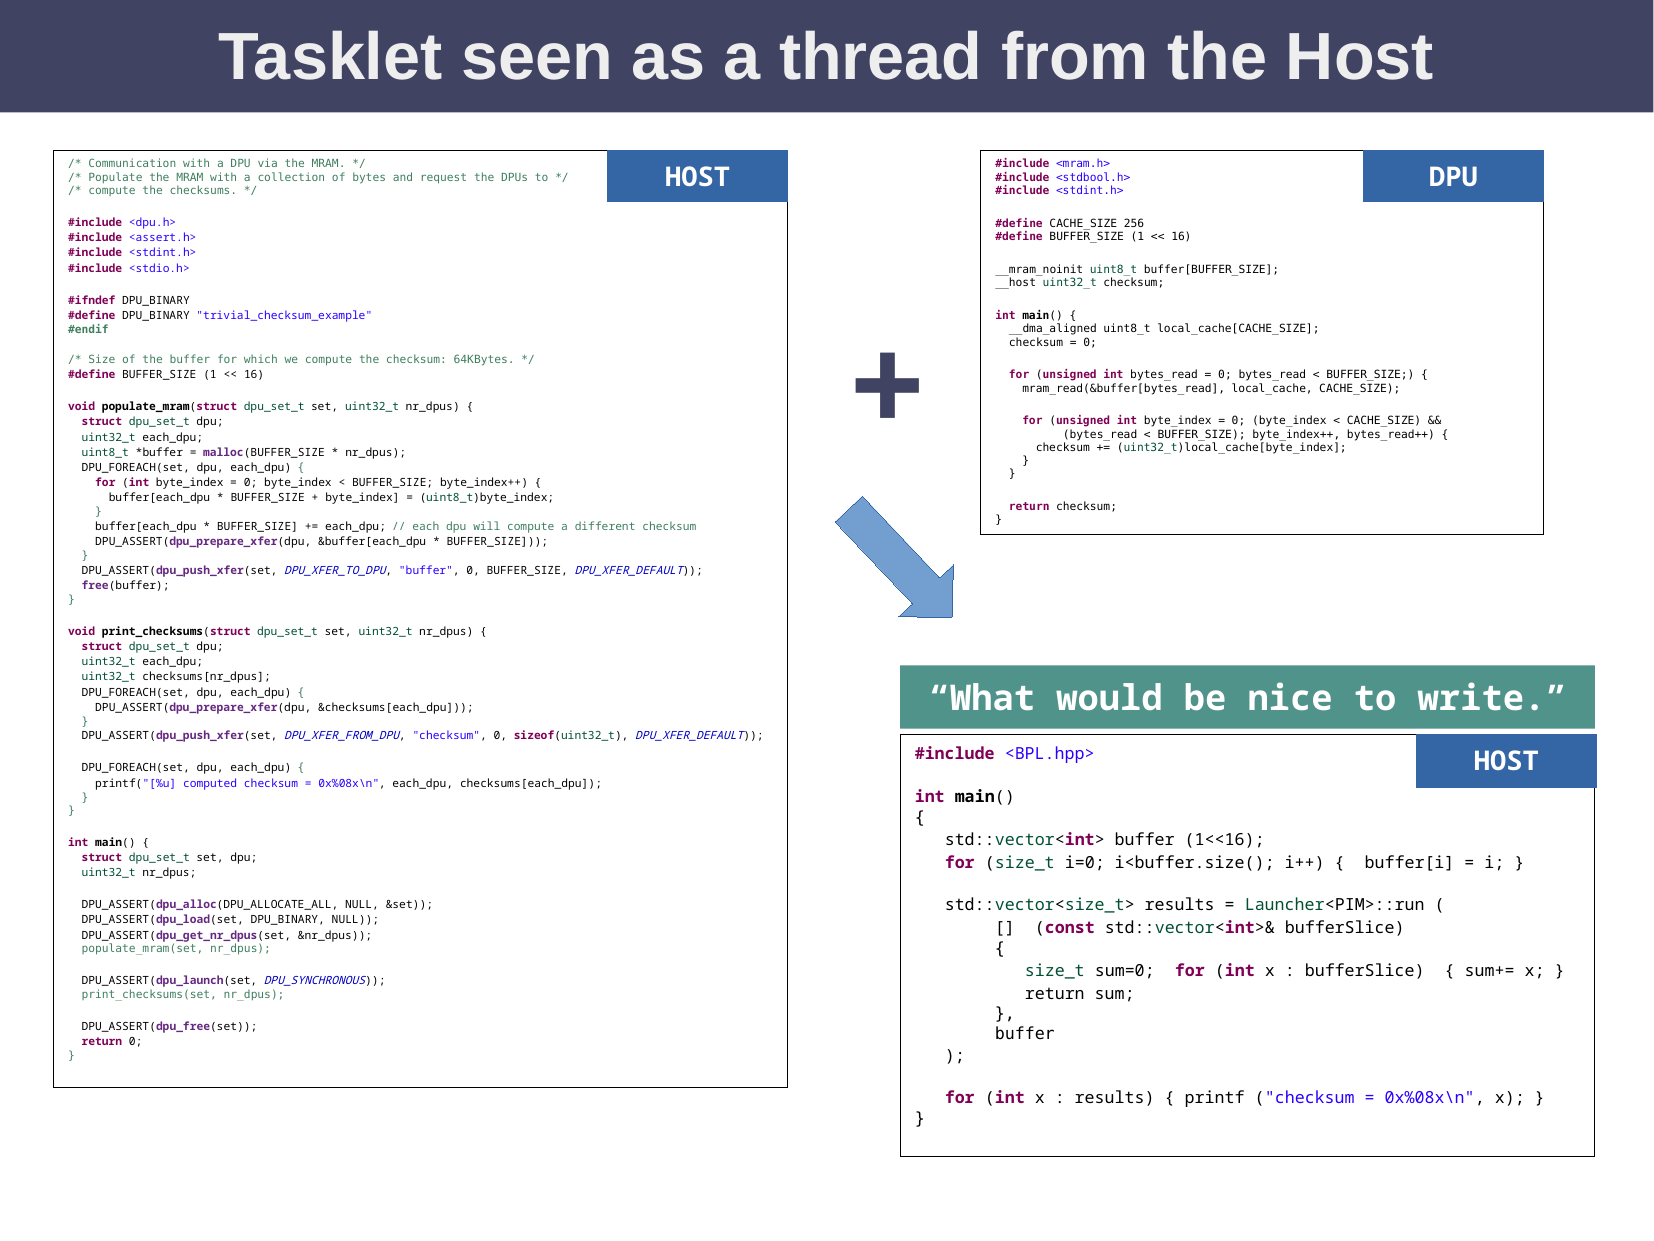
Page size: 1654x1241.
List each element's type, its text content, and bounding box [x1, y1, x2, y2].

text_box + [832, 280, 942, 483]
text_box “What would be nice to write.” [900, 665, 1595, 729]
text_box /* Communication with a DPU via the MRAM. */ /* Populate the MRAM with a collection of bytes and request the DPUs to */ /* compute the checksums. */ #include <dpu.h> #include <assert.h> #include <stdint.h> #include <stdio.h> #ifndef DPU_BINARY #define DPU_BINARY "trivial_checksum_example" #endif /* Size of the buffer for which we compute the checksum: 64KBytes. */ #define BUFFER_SIZE (1 << 16) void populate_mram(struct dpu_set_t set, uint32_t nr_dpus) { struct dpu_set_t dpu; uint32_t each_dpu; uint8_t *buffer = malloc(BUFFER_SIZE * nr_dpus); DPU_FOREACH(set, dpu, each_dpu) { for (int byte_index = 0; byte_index < BUFFER_SIZE; byte_index++) { buffer[each_dpu * BUFFER_SIZE + byte_index] = (uint8_t)byte_index; } buffer[each_dpu * BUFFER_SIZE] += each_dpu; // each dpu will compute a different checksum DPU_ASSERT(dpu_prepare_xfer(dpu, &buffer[each_dpu * BUFFER_SIZE])); } DPU_ASSERT(dpu_push_xfer(set, DPU_XFER_TO_DPU, "buffer", 0, BUFFER_SIZE, DPU_XFER_DEFAULT)); free(buffer); } void print_checksums(struct dpu_set_t set, uint32_t nr_dpus) { struct dpu_set_t dpu; uint32_t each_dpu; uint32_t checksums[nr_dpus]; DPU_FOREACH(set, dpu, each_dpu) { DPU_ASSERT(dpu_prepare_xfer(dpu, &checksums[each_dpu])); } DPU_ASSERT(dpu_push_xfer(set, DPU_XFER_FROM_DPU, "checksum", 0, sizeof(uint32_t), DPU_XFER_DEFAULT)); DPU_FOREACH(set, dpu, each_dpu) { printf("[%u] computed checksum = 0x%08x\n", each_dpu, checksums[each_dpu]); } } int main() { struct dpu_set_t set, dpu; uint32_t nr_dpus; DPU_ASSERT(dpu_alloc(DPU_ALLOCATE_ALL, NULL, &set)); DPU_ASSERT(dpu_load(set, DPU_BINARY, NULL)); DPU_ASSERT(dpu_get_nr_dpus(set, &nr_dpus)); populate_mram(set, nr_dpus); DPU_ASSERT(dpu_launch(set, DPU_SYNCHRONOUS)); print_checksums(set, nr_dpus); DPU_ASSERT(dpu_free(set)); return 0; } [53, 150, 788, 1088]
text_box Tasklet seen as a thread from the Host [0, 0, 1654, 113]
text_box HOST [1416, 734, 1597, 788]
text_box [835, 496, 954, 618]
text_box #include <mram.h> #include <stdbool.h> #include <stdint.h> #define CACHE_SIZE 256 #define BUFFER_SIZE (1 << 16) __mram_noinit uint8_t buffer[BUFFER_SIZE]; __host uint32_t checksum; int main() { __dma_aligned uint8_t local_cache[CACHE_SIZE]; checksum = 0; for (unsigned int bytes_read = 0; bytes_read < BUFFER_SIZE;) { mram_read(&buffer[bytes_read], local_cache, CACHE_SIZE); for (unsigned int byte_index = 0; (byte_index < CACHE_SIZE) && (bytes_read < BUFFER_SIZE); byte_index++, bytes_read++) { checksum += (uint32_t)local_cache[byte_index]; } } return checksum; } [980, 150, 1544, 535]
text_box DPU [1363, 150, 1544, 202]
text_box #include <BPL.hpp> int main() { std::vector<int> buffer (1<<16); for (size_t i=0; i<buffer.size(); i++) { buffer[i] = i; } std::vector<size_t> results = Launcher<PIM>::run ( [] (const std::vector<int>& bufferSlice) { size_t sum=0; for (int x : bufferSlice) { sum+= x; } return sum; }, buffer ); for (int x : results) { printf ("checksum = 0x%08x\n", x); } } [900, 734, 1595, 1157]
text_box HOST [607, 150, 788, 202]
